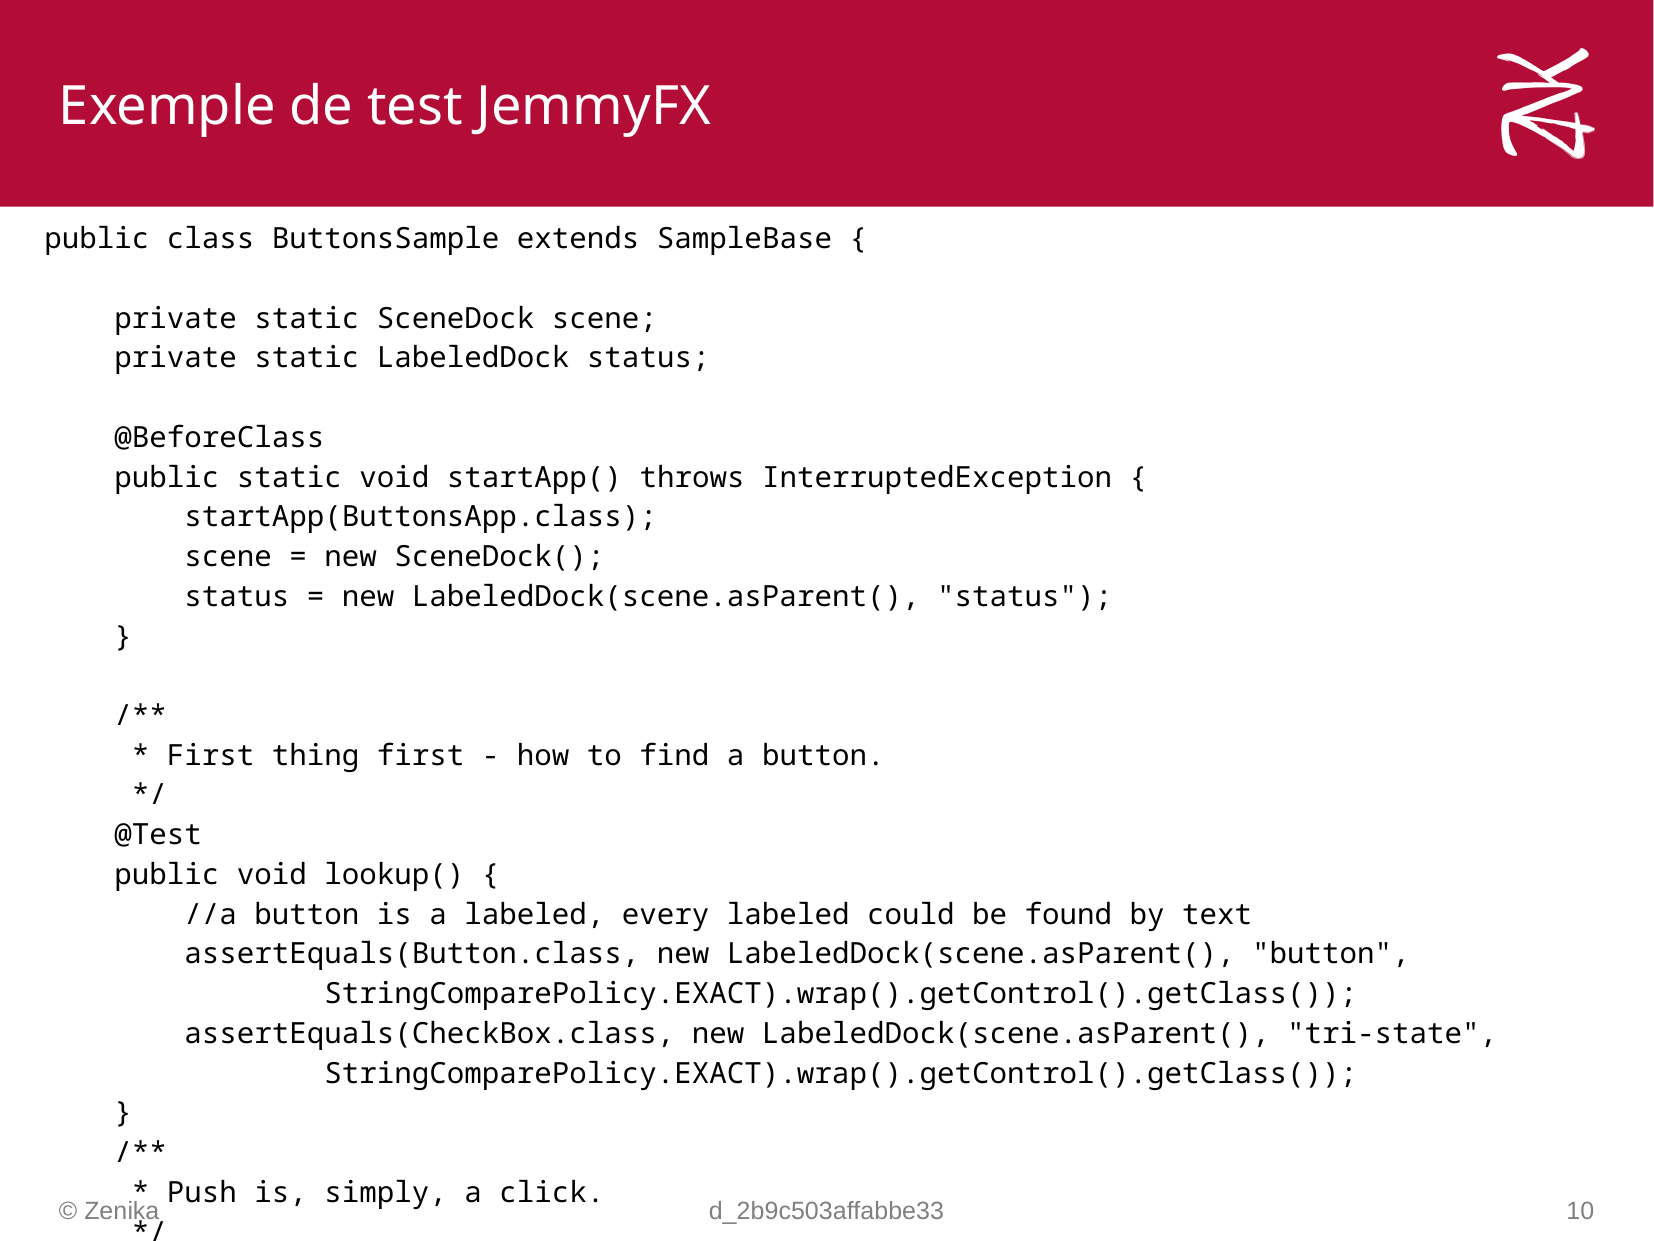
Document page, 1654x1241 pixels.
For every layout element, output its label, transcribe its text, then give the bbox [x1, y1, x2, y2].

text_box public class ButtonsSample extends SampleBase { private static SceneDock scene; private static LabeledDock status; @BeforeClass public static void startApp() throws InterruptedException { startApp(ButtonsApp.class); scene = new SceneDock(); status = new LabeledDock(scene.asParent(), "status"); } /** * First thing first - how to find a button. */ @Test public void lookup() { //a button is a labeled, every labeled could be found by text assertEquals(Button.class, new LabeledDock(scene.asParent(), "button", StringComparePolicy.EXACT).wrap().getControl().getClass()); assertEquals(CheckBox.class, new LabeledDock(scene.asParent(), "tri-state", StringComparePolicy.EXACT).wrap().getControl().getClass()); } /** * Push is, simply, a click. */ @Test public void push() { new LabeledDock(scene.asParent(), "button", StringComparePolicy.EXACT).mouse().click(); //now check that the status line is updated status.wrap().waitProperty(Wrap.TEXT_PROP_NAME, "button pushed"); } } [29, 210, 1654, 1219]
title Exemple de test JemmyFX [59, 29, 1595, 178]
